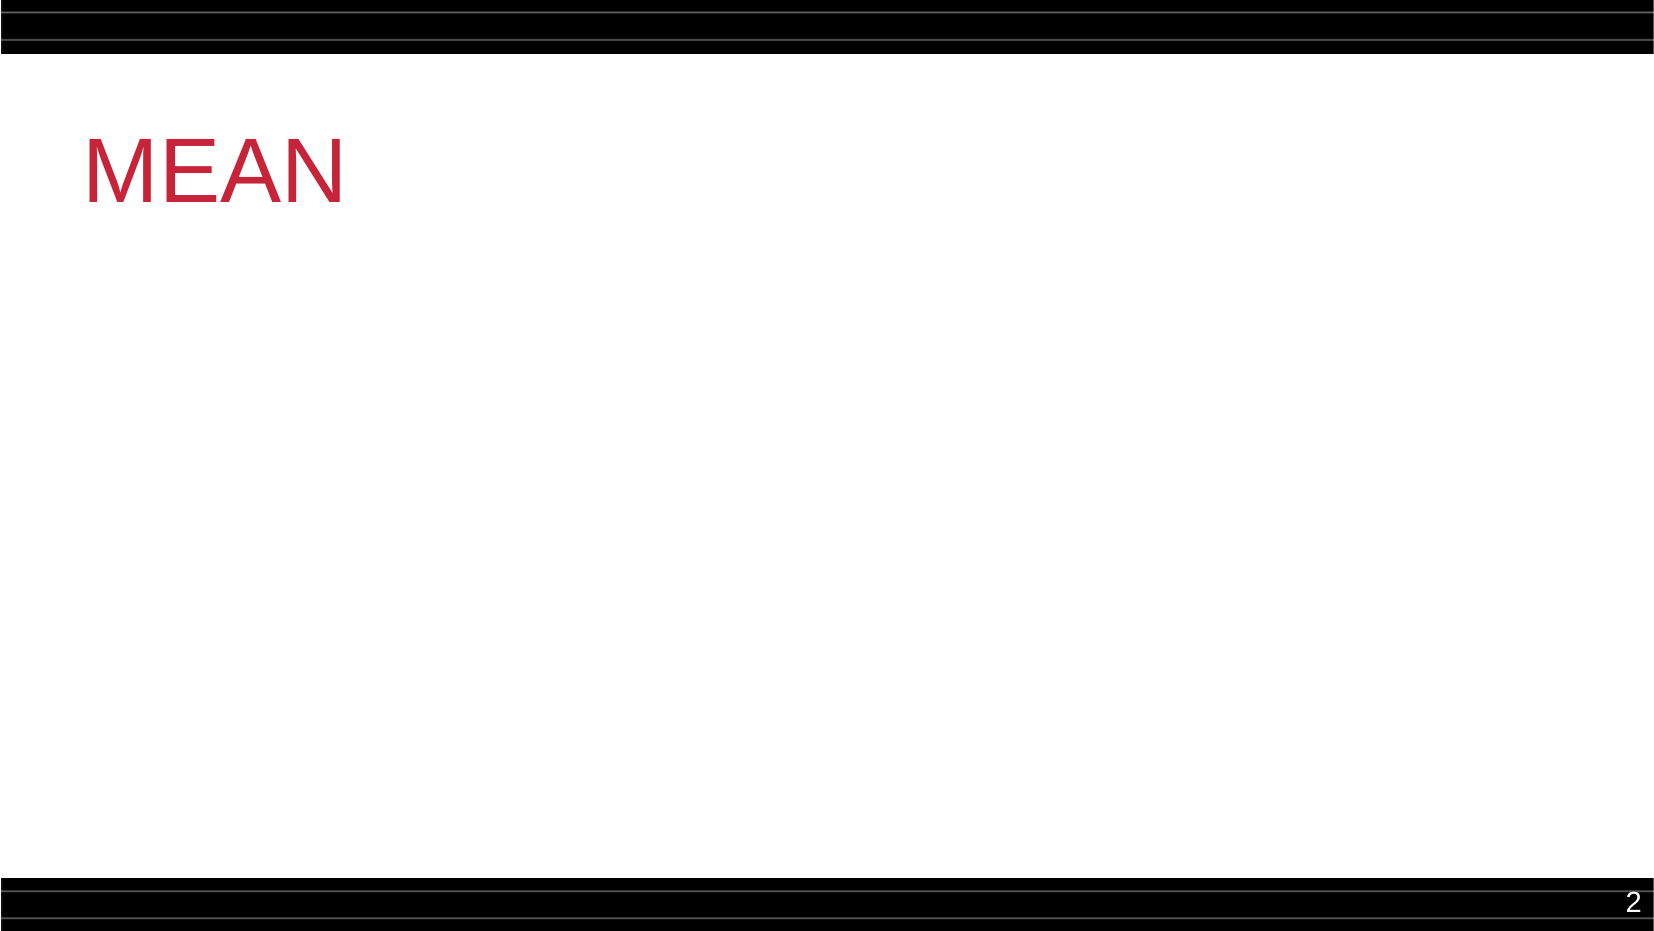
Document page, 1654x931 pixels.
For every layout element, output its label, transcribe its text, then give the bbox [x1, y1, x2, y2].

title MEAN [82, 92, 1571, 249]
picture [1, 878, 1654, 931]
picture [1, 0, 1654, 54]
